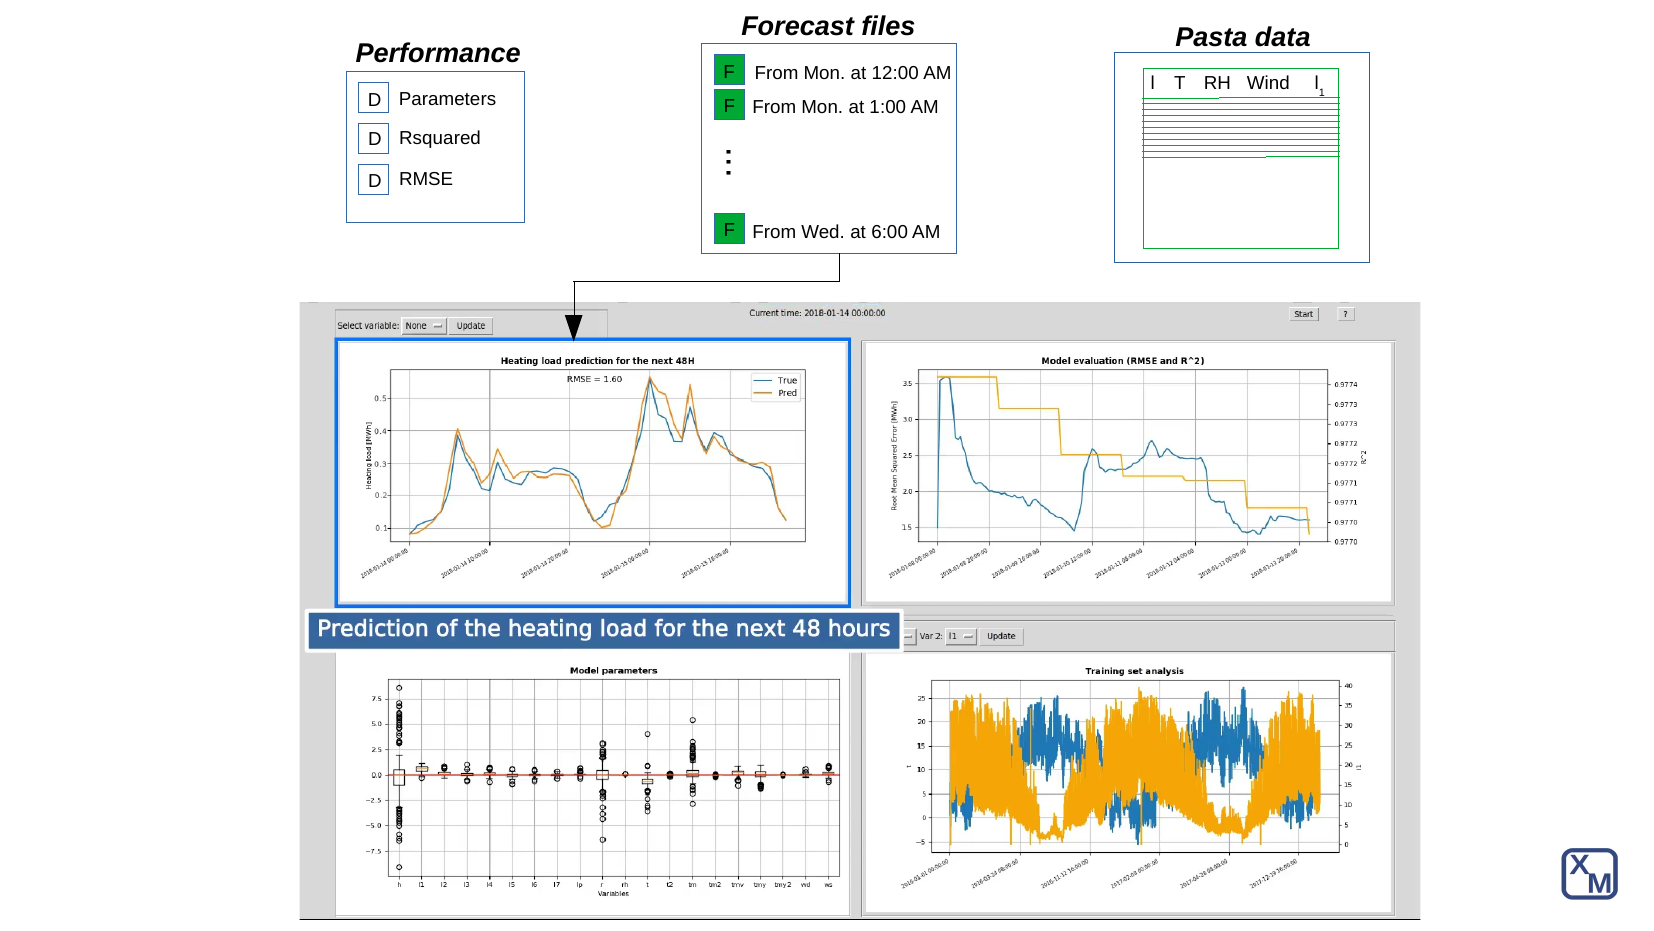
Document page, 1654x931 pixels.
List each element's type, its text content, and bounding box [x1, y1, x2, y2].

text_box Parameters [397, 81, 525, 118]
text_box D [353, 81, 397, 118]
text_box l [1135, 65, 1170, 102]
text_box Rsquared [384, 119, 525, 156]
text_box F [708, 53, 750, 87]
text_box l1 [1299, 65, 1340, 97]
text_box T [1170, 65, 1188, 98]
text_box Performance [340, 31, 539, 77]
text_box F [708, 211, 750, 248]
text_box [346, 77, 525, 223]
text_box ... [689, 131, 747, 193]
text_box D [353, 163, 397, 200]
text_box l1 [1299, 98, 1340, 103]
picture [299, 302, 1421, 920]
text_box From Wed. at 6:00 AM [737, 214, 1025, 250]
text_box Pasta data [1160, 15, 1374, 91]
text_box D [353, 121, 397, 158]
text_box RH [1188, 65, 1232, 102]
text_box [1114, 52, 1370, 263]
picture [1561, 848, 1618, 900]
text_box Wind [1232, 65, 1299, 97]
text_box [701, 43, 957, 254]
text_box Wind [1232, 98, 1299, 102]
text_box From Mon. at 12:00 AM [739, 55, 1027, 92]
text_box RMSE [384, 161, 525, 197]
text_box From Mon. at 1:00 AM [737, 88, 1025, 125]
text_box Forecast files [726, 3, 931, 49]
text_box F [708, 87, 750, 124]
